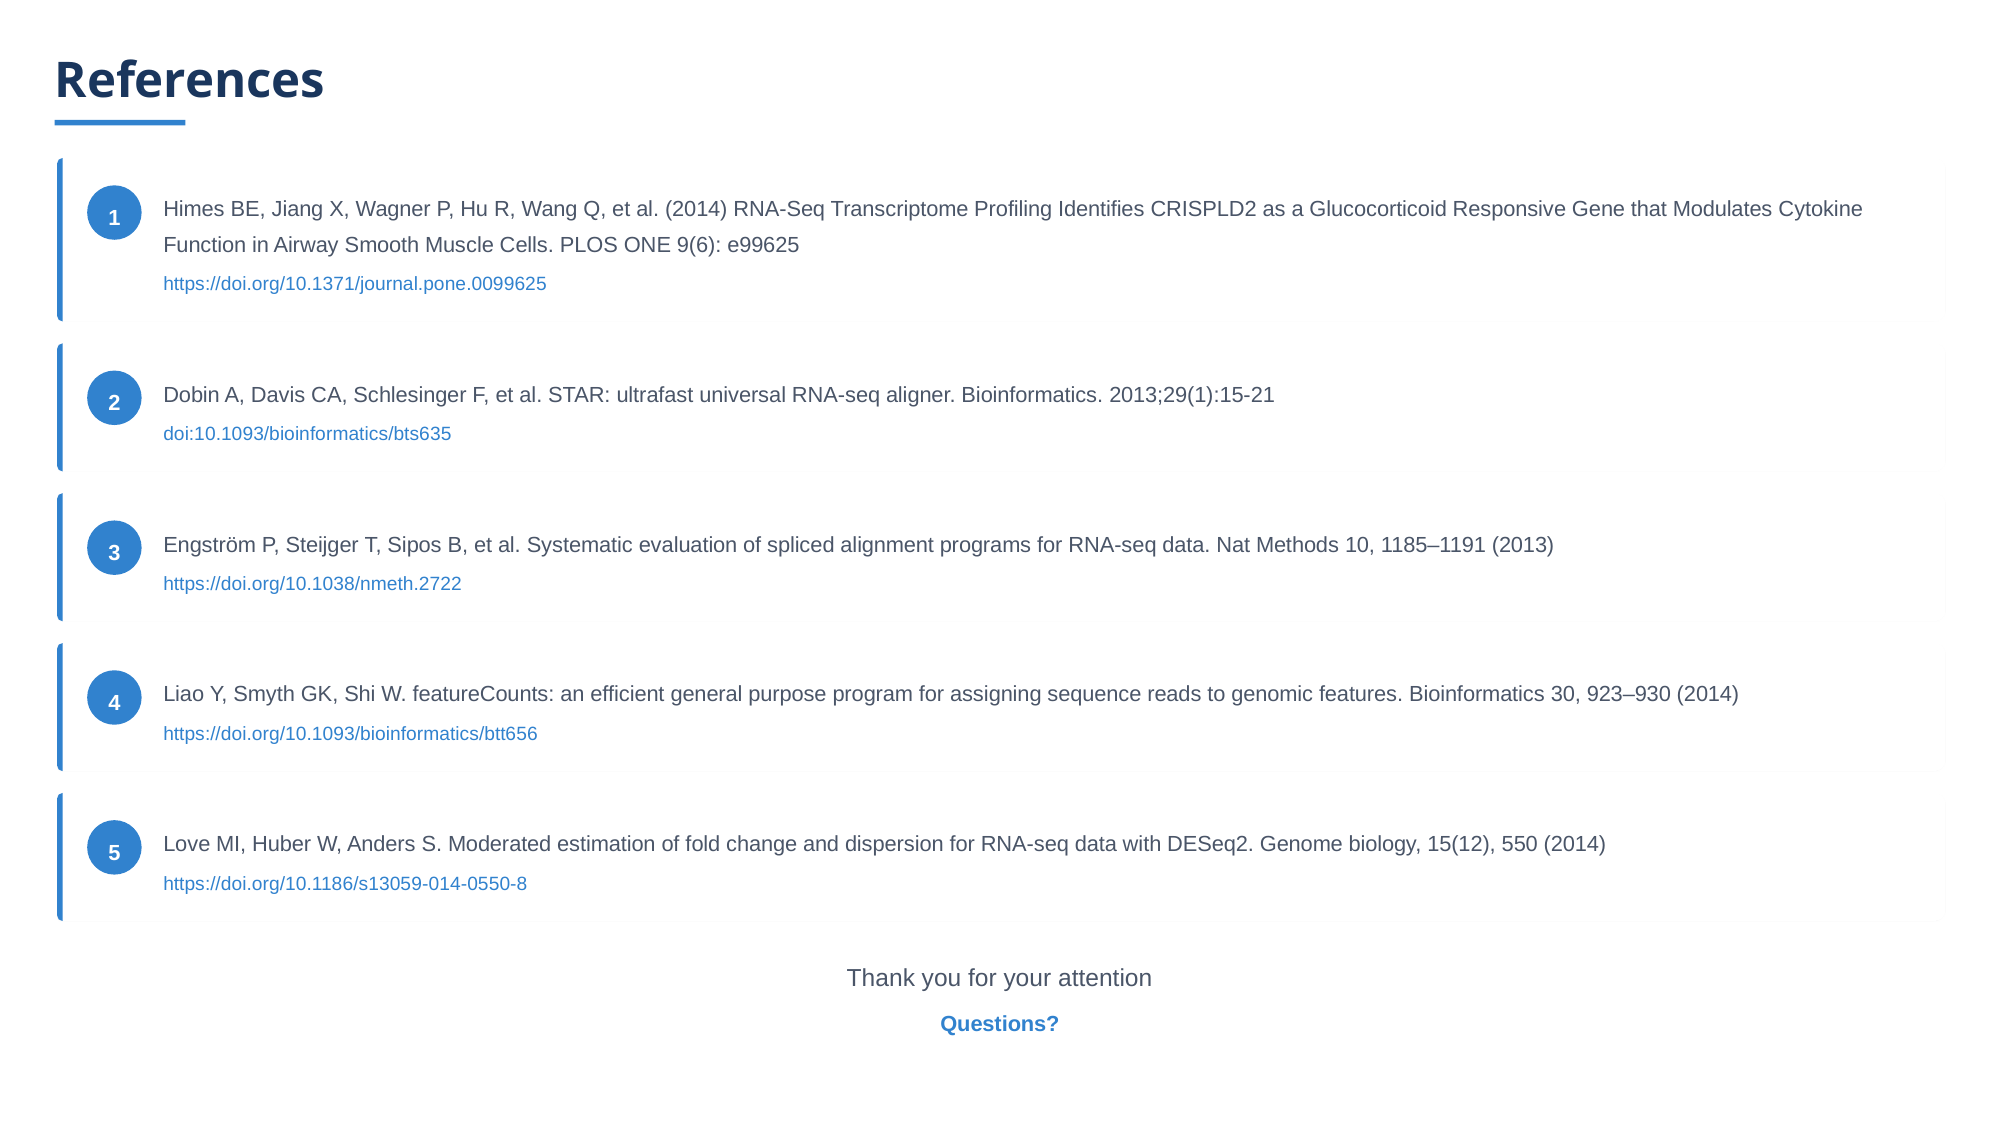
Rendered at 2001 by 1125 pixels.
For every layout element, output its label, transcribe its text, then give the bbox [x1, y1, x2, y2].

text_box 3 [81, 520, 148, 575]
text_box Love MI, Huber W, Anders S. Moderated estimation of fold change and dispersion for RNA-seq data with DESeq2. Genome biology, 15(12), 550 (2014) [163, 820, 1929, 856]
text_box https://doi.org/10.1093/bioinformatics/btt656 [163, 716, 1928, 744]
text_box References [54, 54, 1971, 109]
text_box Questions? [49, 1002, 1951, 1036]
text_box Dobin A, Davis CA, Schlesinger F, et al. STAR: ultrafast universal RNA-seq aligner. Bioinformatics. 2013;29(1):15-21 [163, 370, 1929, 406]
text_box https://doi.org/10.1038/nmeth.2722 [163, 566, 1928, 594]
text_box [57, 493, 1946, 622]
text_box 5 [81, 820, 148, 875]
text_box Liao Y, Smyth GK, Shi W. featureCounts: an efficient general purpose program for assigning sequence reads to genomic features. Bioinformatics 30, 923–930 (2014) [163, 670, 1929, 706]
text_box https://doi.org/10.1371/journal.pone.0099625 [163, 266, 1928, 295]
text_box [57, 157, 1946, 322]
text_box Himes BE, Jiang X, Wagner P, Hu R, Wang Q, et al. (2014) RNA-Seq Transcriptome Profiling Identifies CRISPLD2 as a Glucocorticoid Responsive Gene that Modulates Cytokine Function in Airway Smooth Muscle Cells. PLOS ONE 9(6): e99625 [163, 185, 1929, 257]
text_box Engström P, Steijger T, Sipos B, et al. Systematic evaluation of spliced alignment programs for RNA-seq data. Nat Methods 10, 1185–1191 (2013) [163, 520, 1929, 556]
text_box 1 [81, 185, 148, 240]
text_box [57, 343, 1946, 472]
text_box doi:10.1093/bioinformatics/bts635 [163, 416, 1928, 445]
text_box 4 [81, 670, 148, 725]
text_box [57, 792, 1946, 922]
text_box 2 [81, 370, 148, 426]
text_box [54, 119, 186, 126]
text_box [57, 643, 1946, 772]
text_box https://doi.org/10.1186/s13059-014-0550-8 [163, 866, 1928, 894]
text_box Thank you for your attention [48, 953, 1952, 992]
